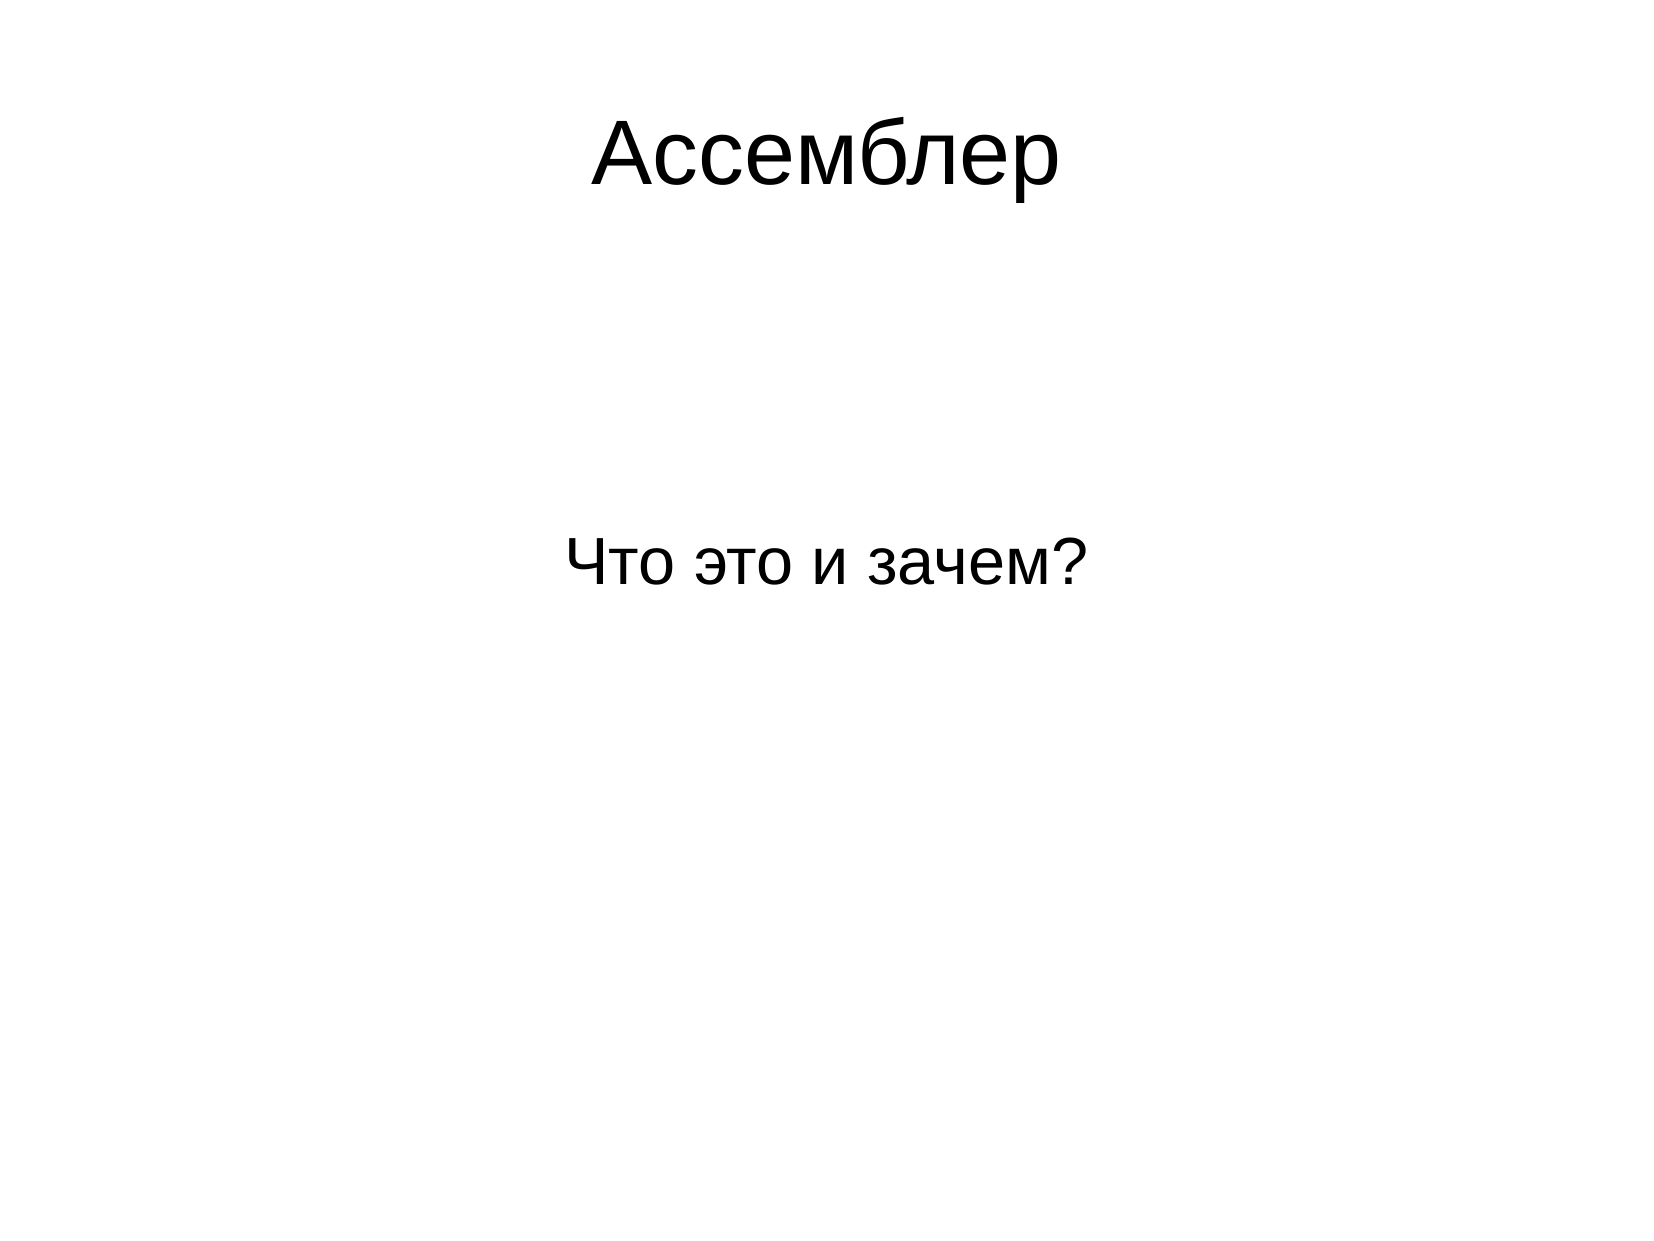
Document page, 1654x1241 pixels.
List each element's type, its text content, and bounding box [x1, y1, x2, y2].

subtitle Что это и зачем? [82, 202, 1571, 922]
title Ассемблер [82, 49, 1571, 202]
